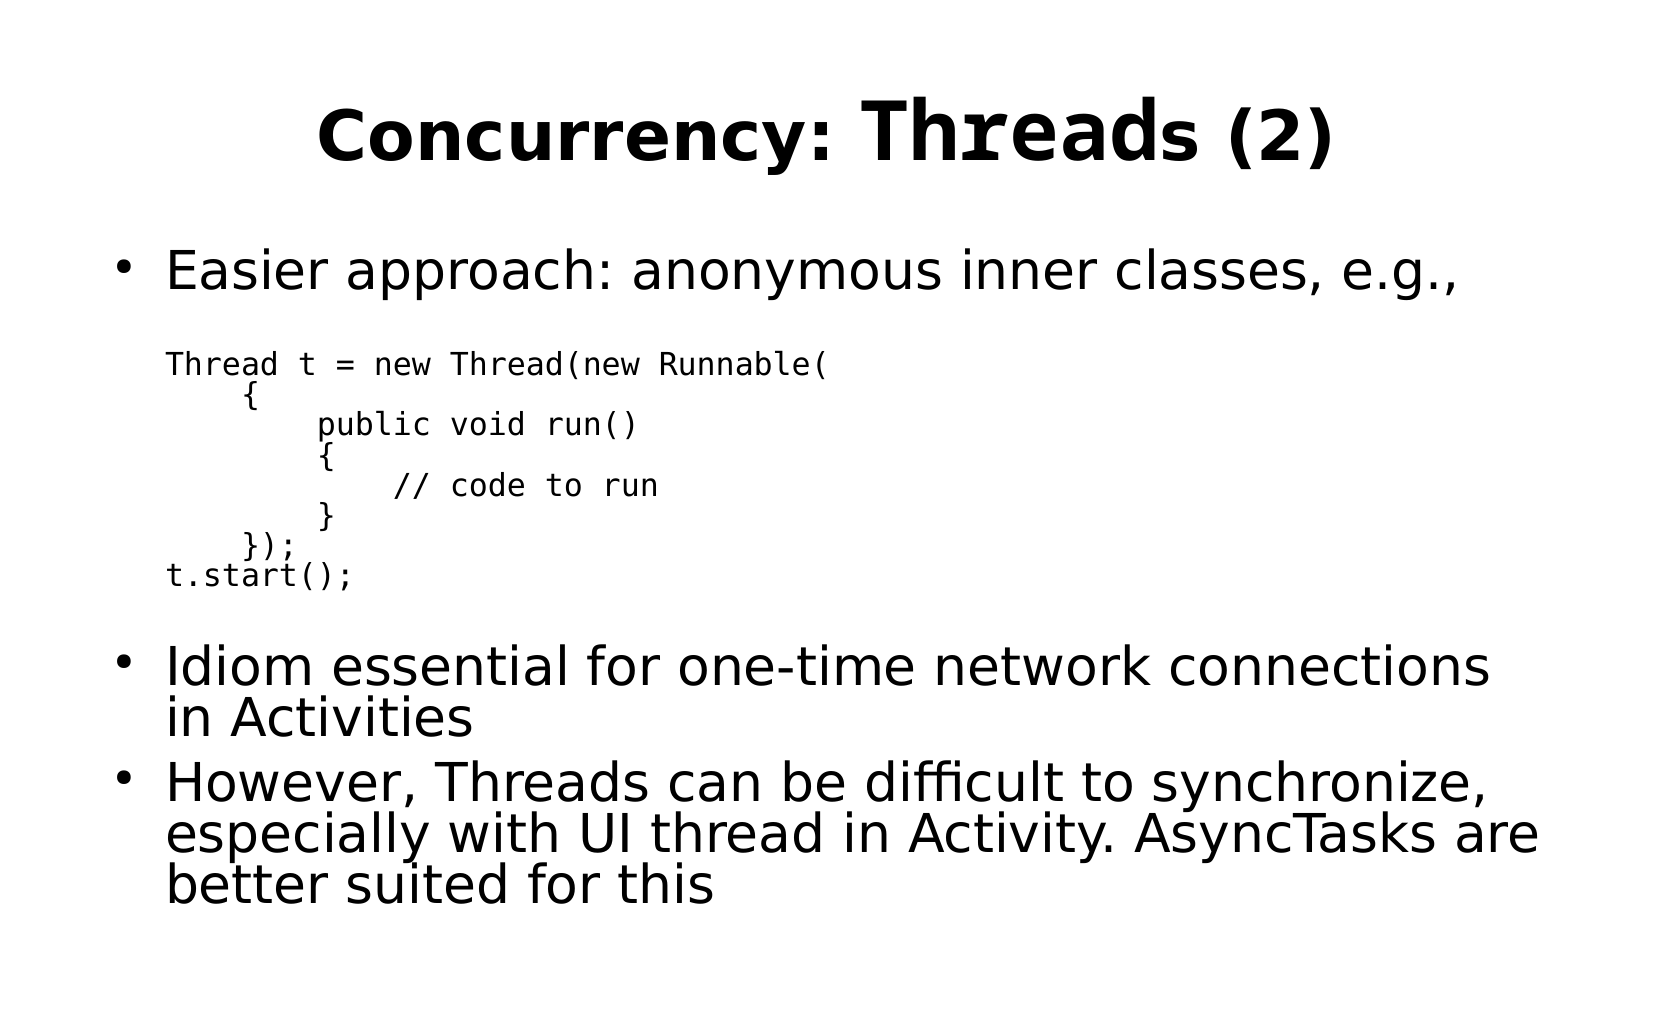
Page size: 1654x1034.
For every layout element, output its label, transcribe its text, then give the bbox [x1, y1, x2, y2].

list Easier approach: anonymous inner classes, e.g., Thread t = new Thread(new Runnable( { public void run() { // code to run } }); t.start(); Idiom essential for one-time network connections in Activities However, Threads can be difficult to synchronize, especially with UI thread in Activity. AsyncTasks are better suited for this [82, 241, 1571, 924]
title Concurrency: Threads (2) [82, 41, 1571, 214]
